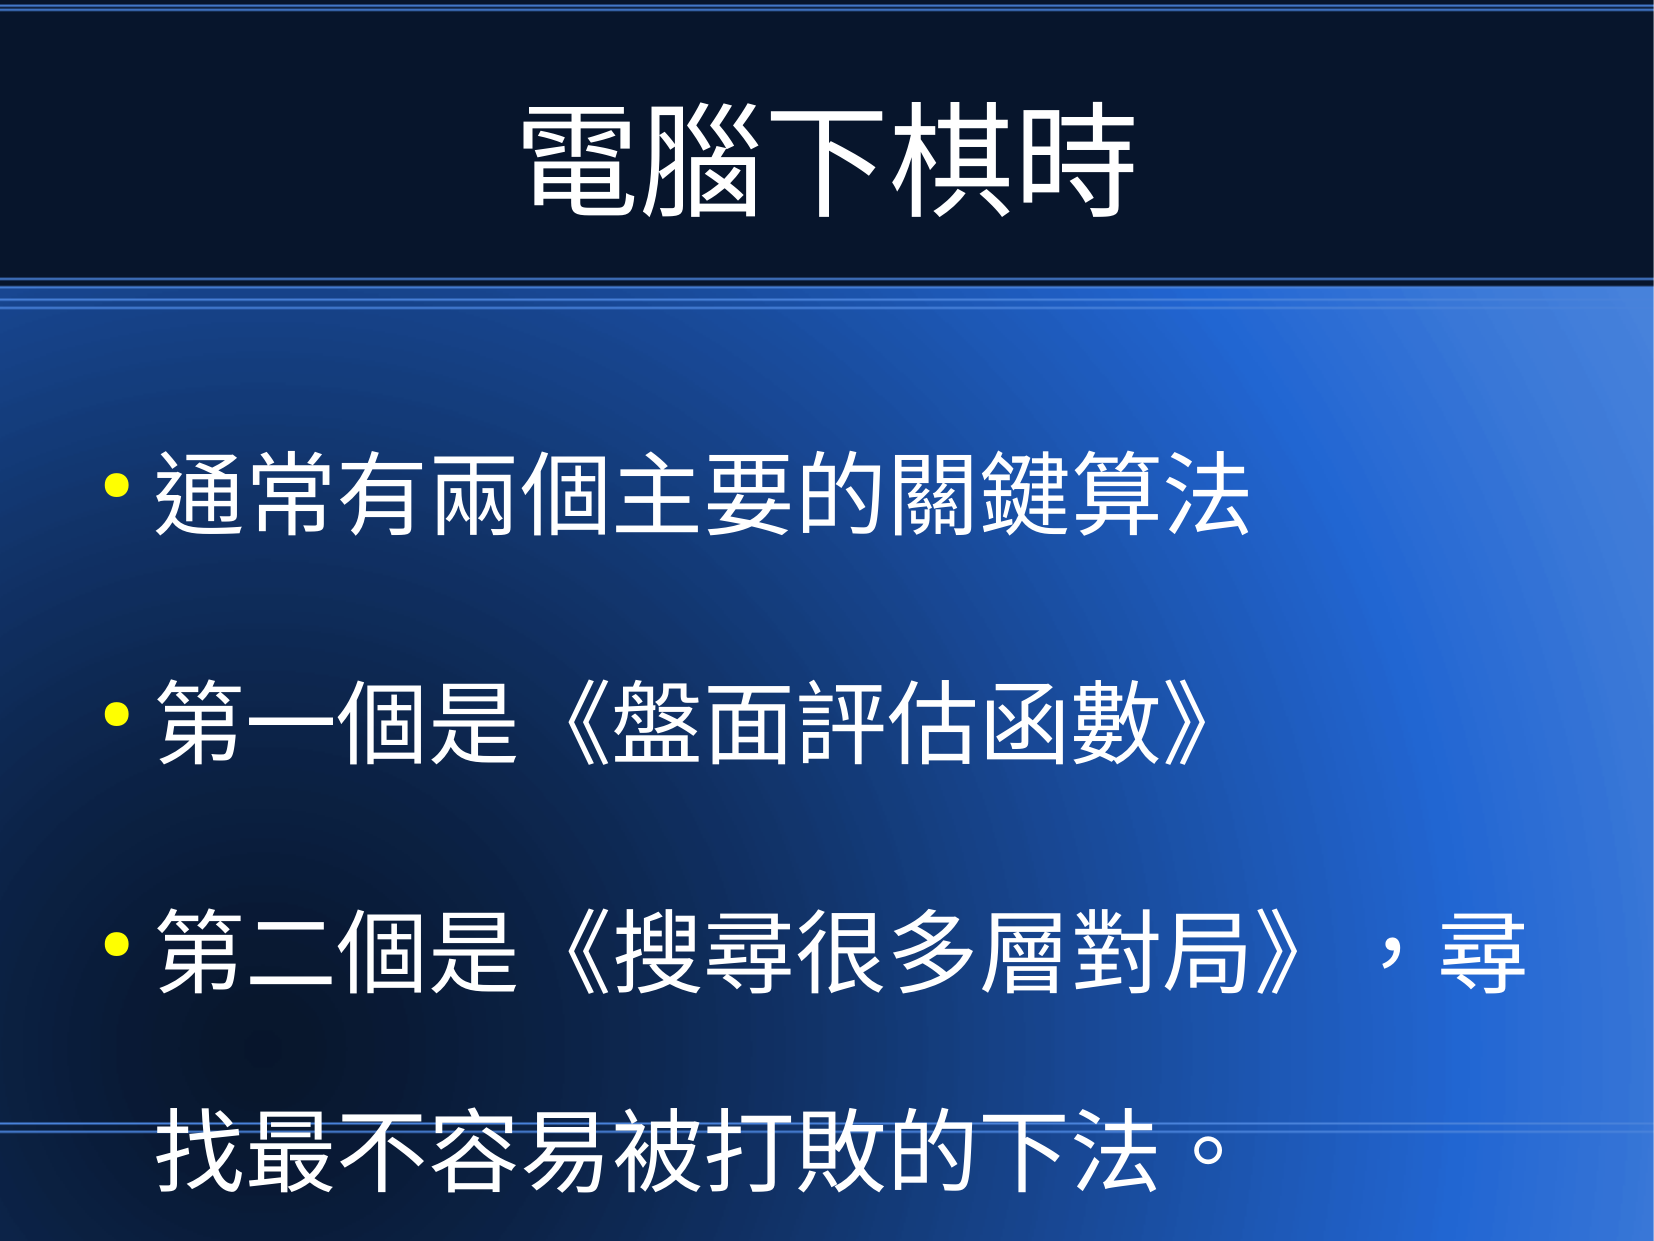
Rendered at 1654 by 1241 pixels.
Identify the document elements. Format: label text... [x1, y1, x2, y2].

list 通常有兩個主要的關鍵算法 第一個是《盤面評估函數》 第二個是《搜尋很多層對局》，尋找最不容易被打敗的下法。 [82, 355, 1571, 1241]
picture [0, 0, 1654, 1241]
title 電腦下棋時 [82, 49, 1571, 257]
